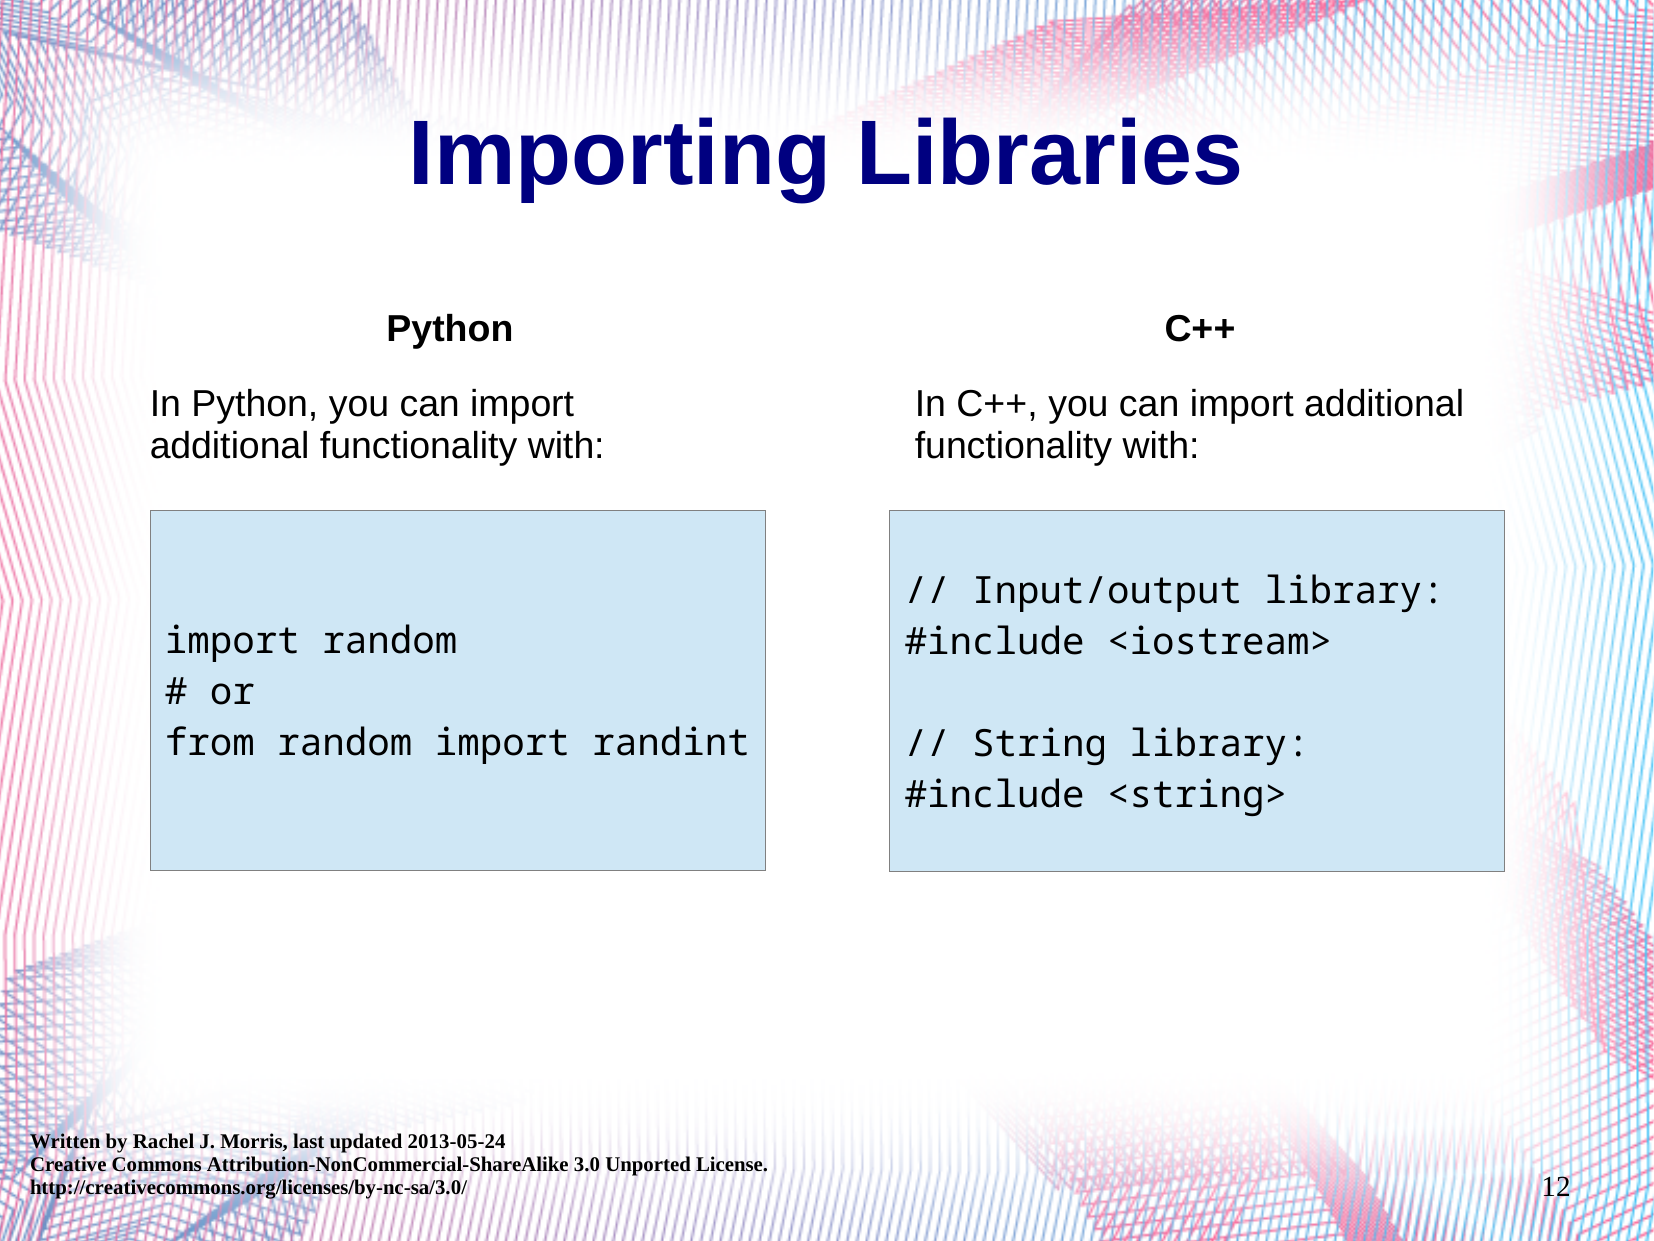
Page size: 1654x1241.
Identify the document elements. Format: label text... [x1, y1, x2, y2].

text_box In C++, you can import additional functionality with: [900, 375, 1516, 475]
picture [0, 0, 1654, 1241]
text_box Python [150, 300, 751, 357]
text_box // Input/output library: #include <iostream> // String library: #include <string> [889, 510, 1505, 872]
text_box C++ [900, 300, 1501, 357]
text_box import random # or from random import randint [150, 510, 766, 871]
text_box In Python, you can import additional functionality with: [135, 375, 751, 474]
title Importing Libraries [82, 49, 1571, 257]
